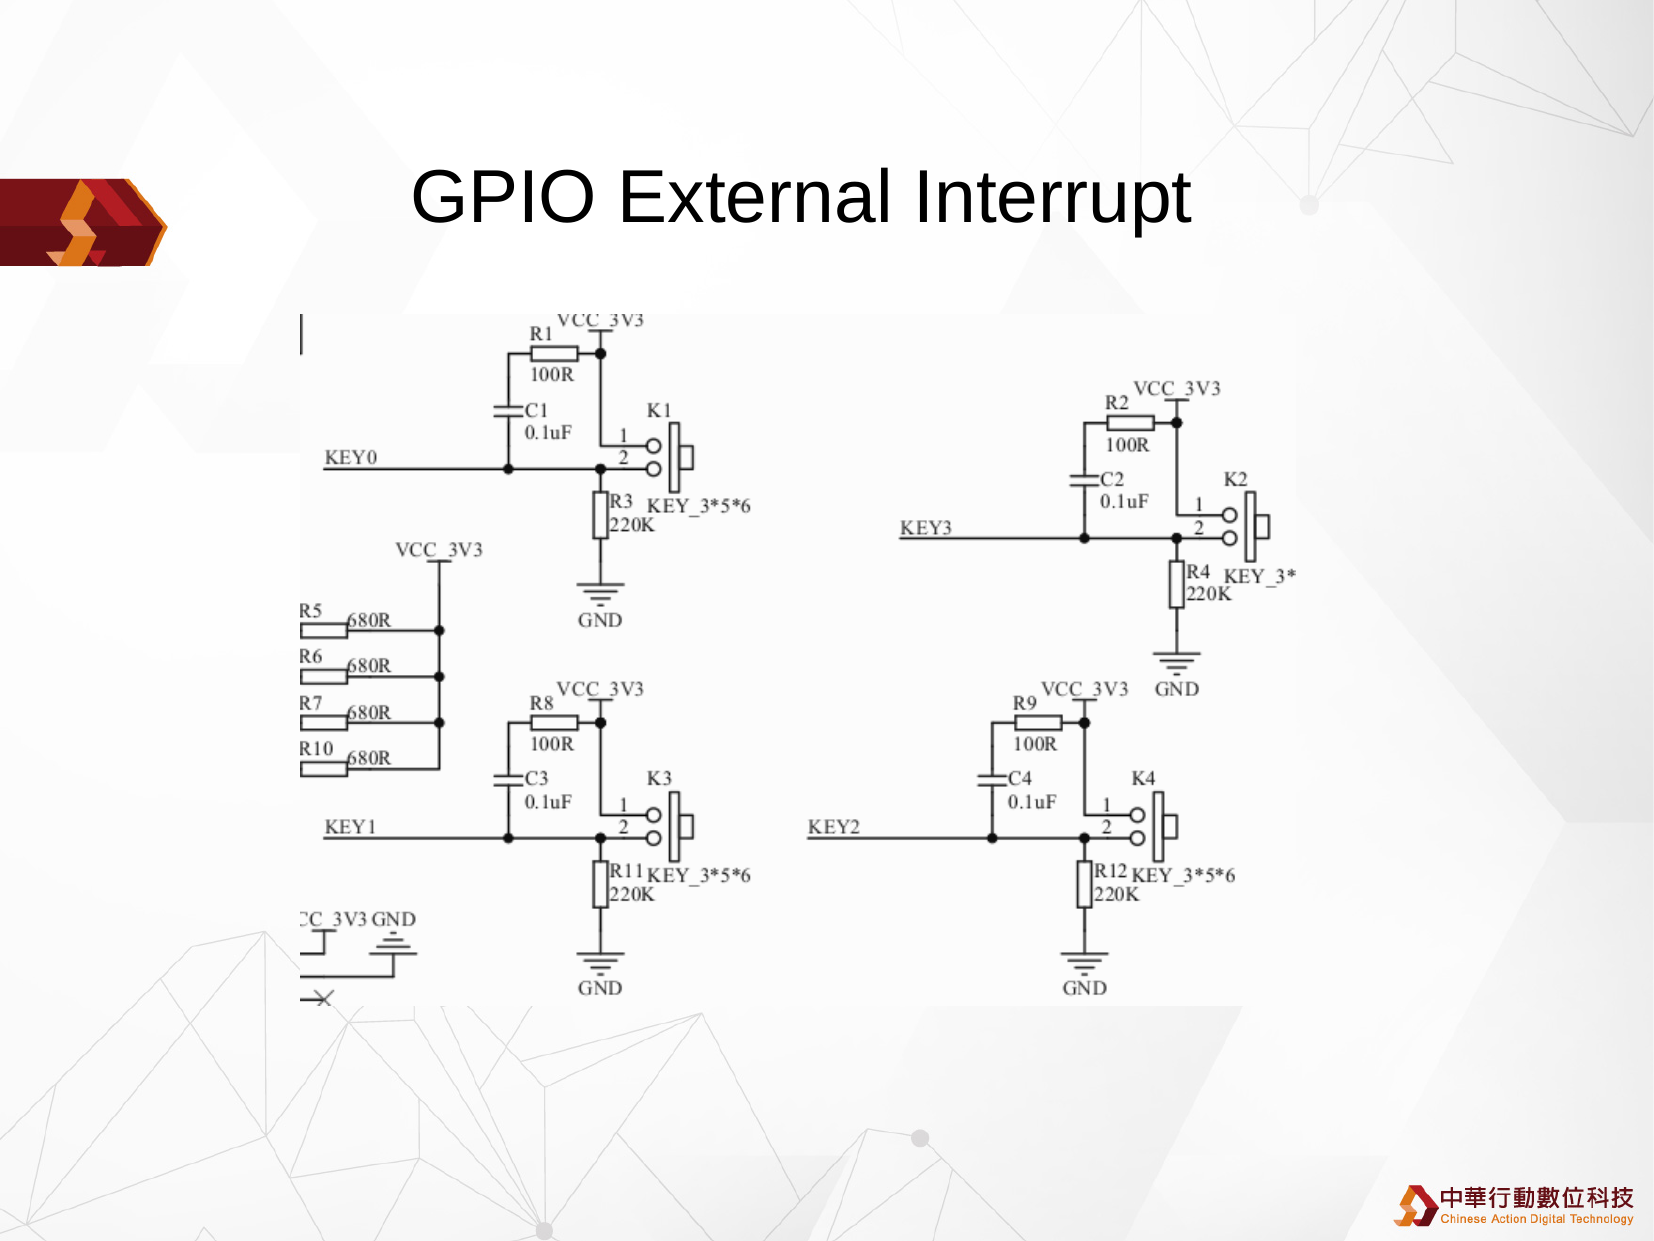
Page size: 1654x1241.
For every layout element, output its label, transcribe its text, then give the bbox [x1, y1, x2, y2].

title GPIO External Interrupt [118, 112, 1506, 281]
picture [0, 0, 1654, 1241]
